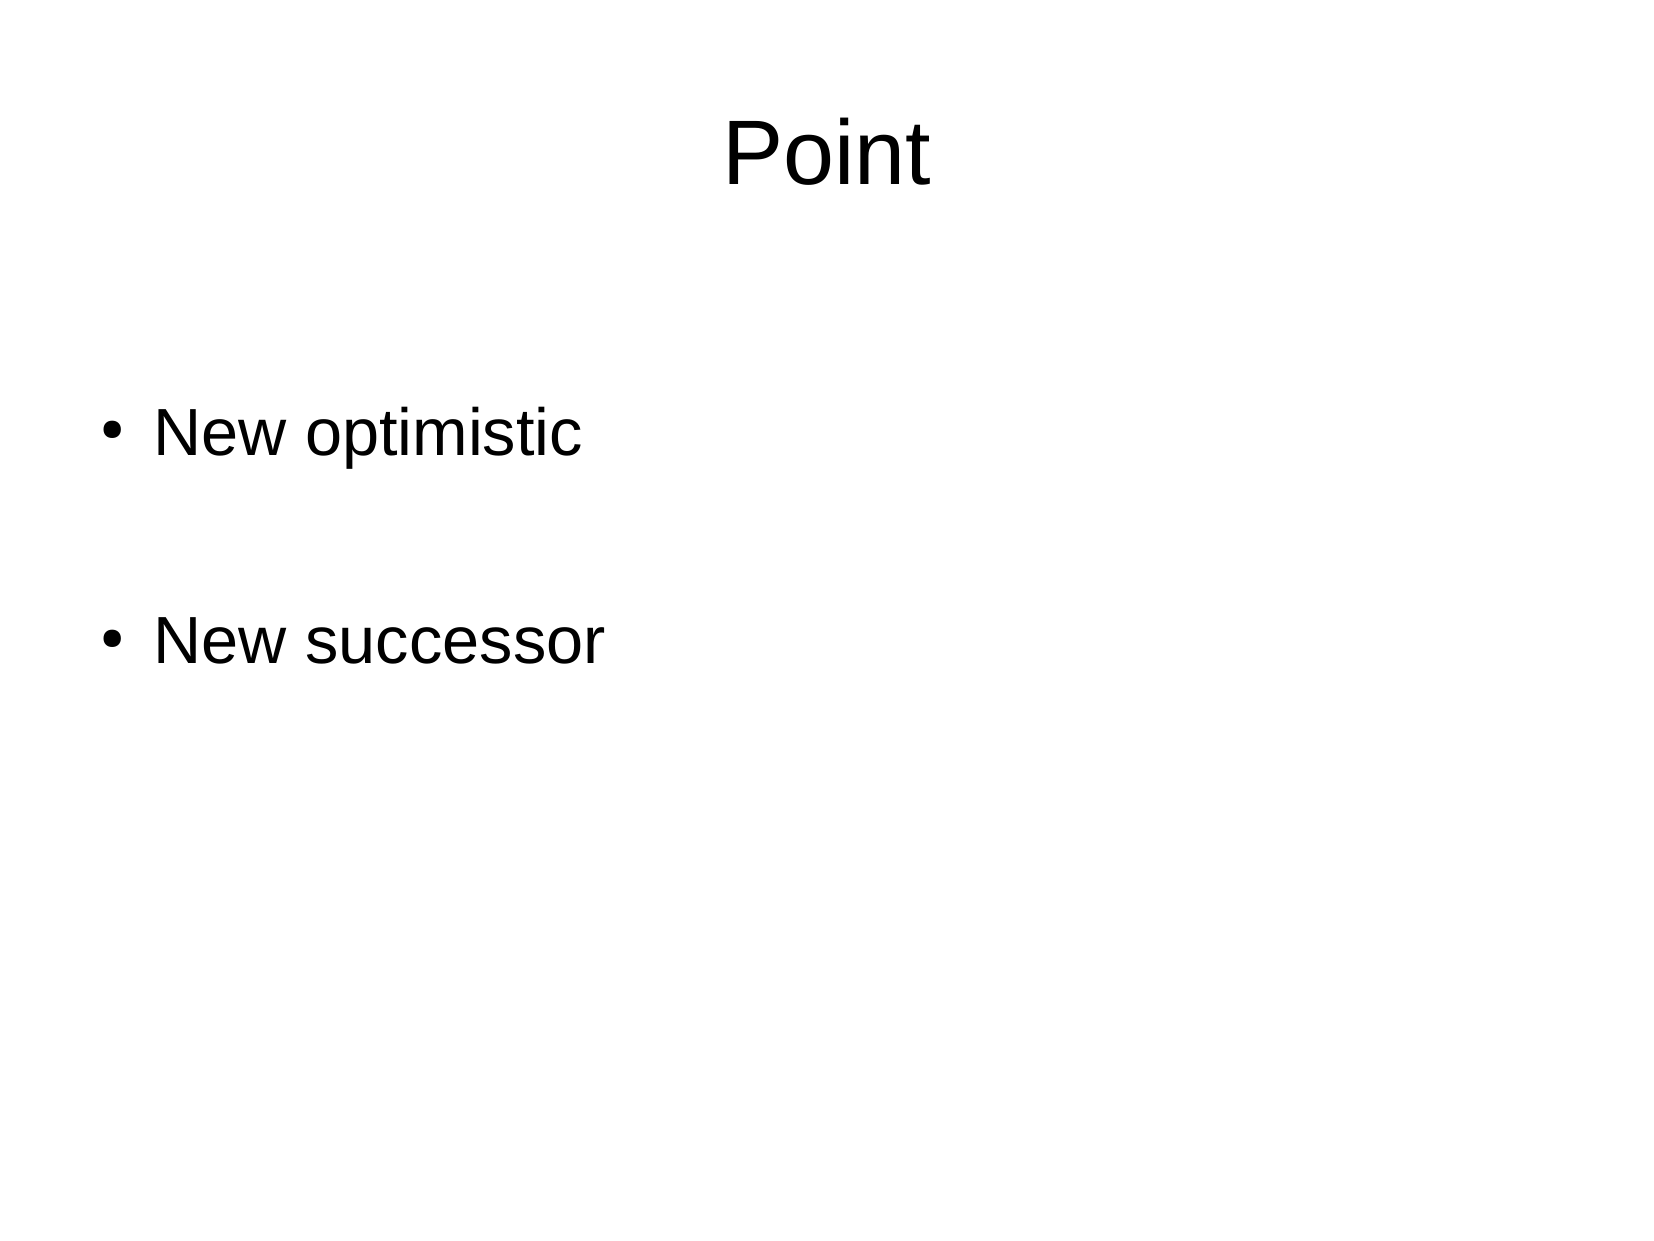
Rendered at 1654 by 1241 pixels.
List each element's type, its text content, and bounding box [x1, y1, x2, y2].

list New optimistic New successor [82, 290, 1571, 1010]
title Point [82, 49, 1571, 257]
